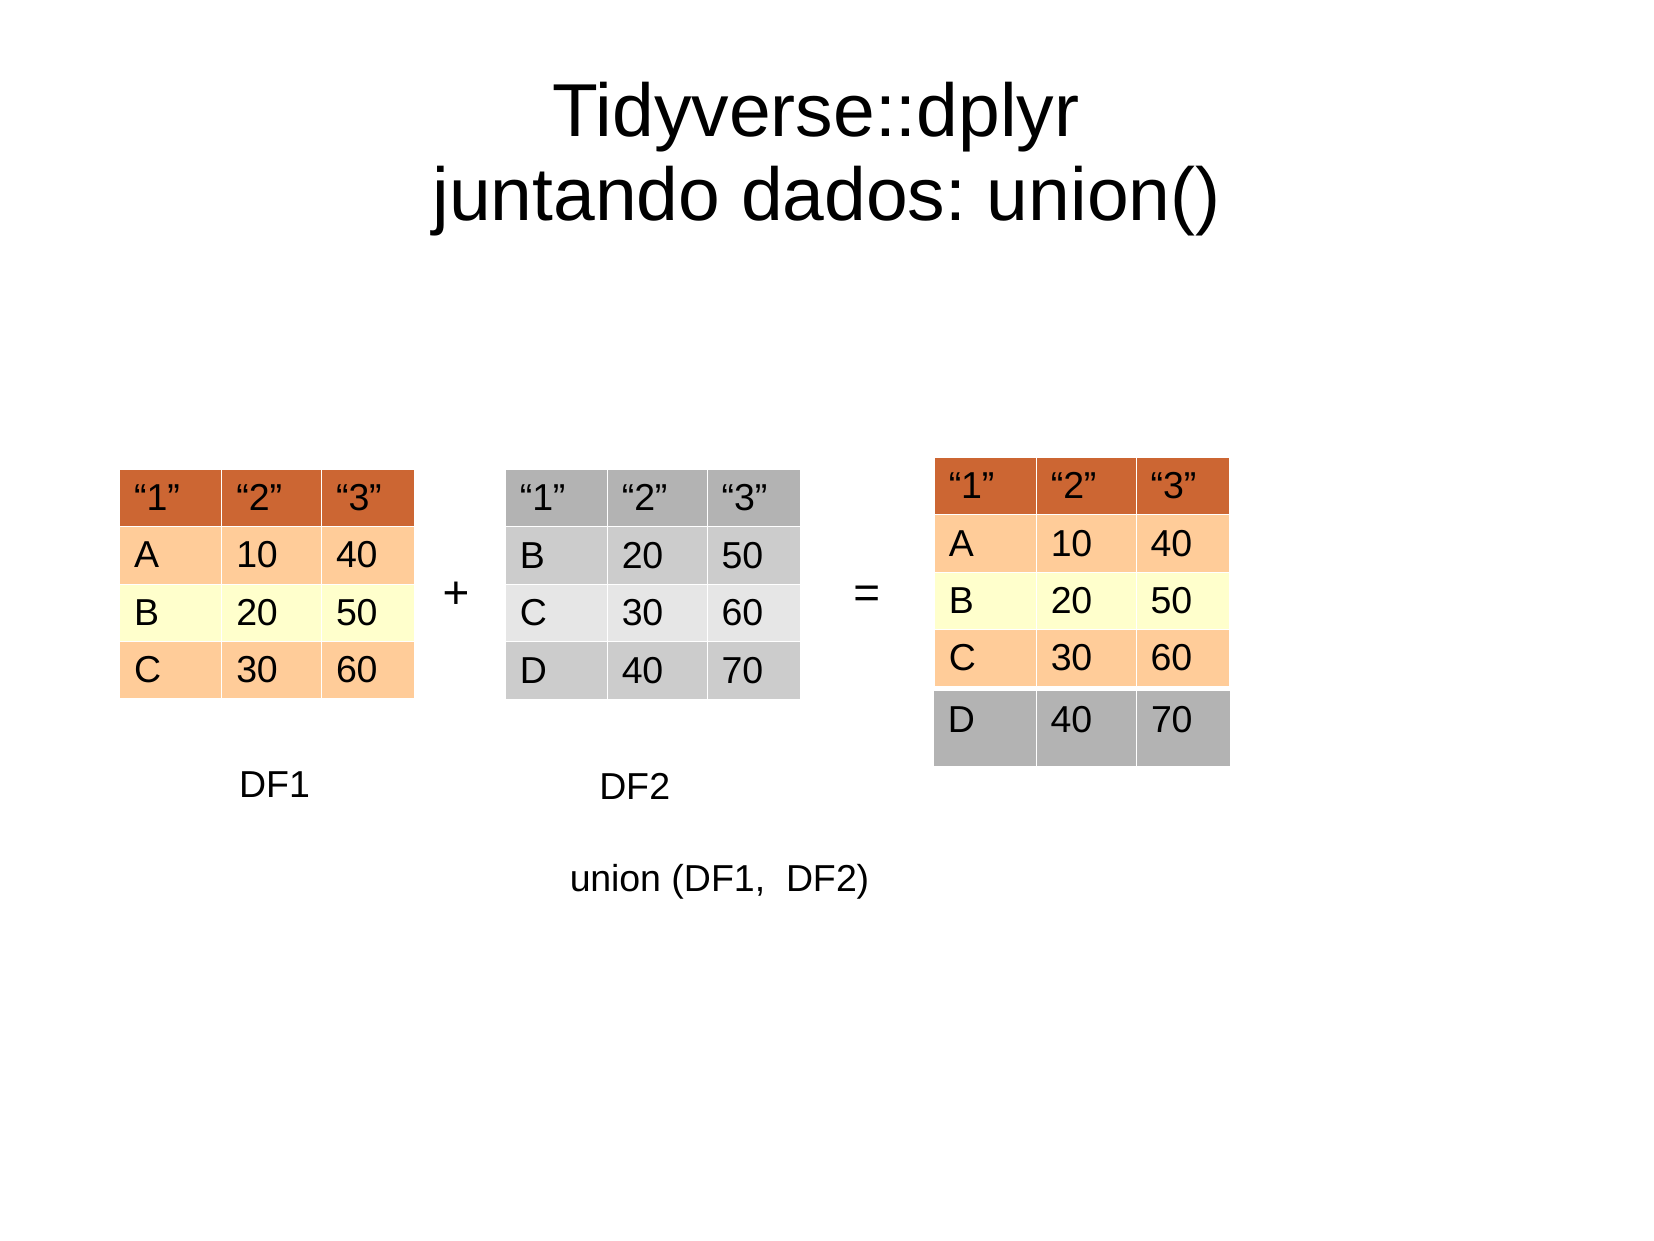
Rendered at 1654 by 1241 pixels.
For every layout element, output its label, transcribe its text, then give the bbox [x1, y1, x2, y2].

table_cell D [506, 642, 607, 699]
table_cell C [935, 630, 1036, 686]
table_cell 50 [708, 527, 800, 584]
table_header “3” [1137, 458, 1229, 514]
table_cell B [120, 585, 221, 641]
table_header “2” [608, 470, 707, 526]
text_box DF1 [224, 755, 325, 813]
table_header “1” [120, 470, 221, 526]
table_cell 40 [1137, 515, 1229, 572]
table_cell 70 [708, 642, 800, 699]
table_cell C [506, 585, 607, 641]
table_header “2” [222, 470, 321, 526]
table_cell 60 [1137, 630, 1229, 686]
table_header “1” [935, 458, 1036, 514]
table_header D [934, 691, 1036, 766]
title Tidyverse::dplyr juntando dados: union() [82, 49, 1571, 257]
table_cell 50 [322, 585, 414, 641]
table_header “3” [322, 470, 414, 526]
table_header “2” [1037, 458, 1136, 514]
table_header “3” [708, 470, 800, 526]
table_cell 30 [1037, 630, 1136, 686]
table_header 70 [1137, 691, 1230, 766]
table_cell A [935, 515, 1036, 572]
table_cell 50 [1137, 573, 1229, 629]
table_header “1” [506, 470, 607, 526]
text_box union (DF1, DF2) [555, 850, 935, 908]
table_cell C [120, 642, 221, 698]
table_cell 60 [708, 585, 800, 641]
table_cell 10 [1037, 515, 1136, 572]
text_box DF2 [584, 758, 686, 815]
text_box + [427, 559, 485, 626]
table_cell 40 [322, 527, 414, 584]
table_cell 30 [608, 585, 707, 641]
table_cell 20 [222, 585, 321, 641]
table_cell 60 [322, 642, 414, 698]
table_cell 30 [222, 642, 321, 698]
table_cell B [506, 527, 607, 584]
table_cell 20 [1037, 573, 1136, 629]
table_cell 40 [608, 642, 707, 699]
text_box = [838, 559, 895, 626]
table_cell 20 [608, 527, 707, 584]
table_header 40 [1037, 691, 1136, 766]
table_cell B [935, 573, 1036, 629]
table_cell 10 [222, 527, 321, 584]
table_cell A [120, 527, 221, 584]
